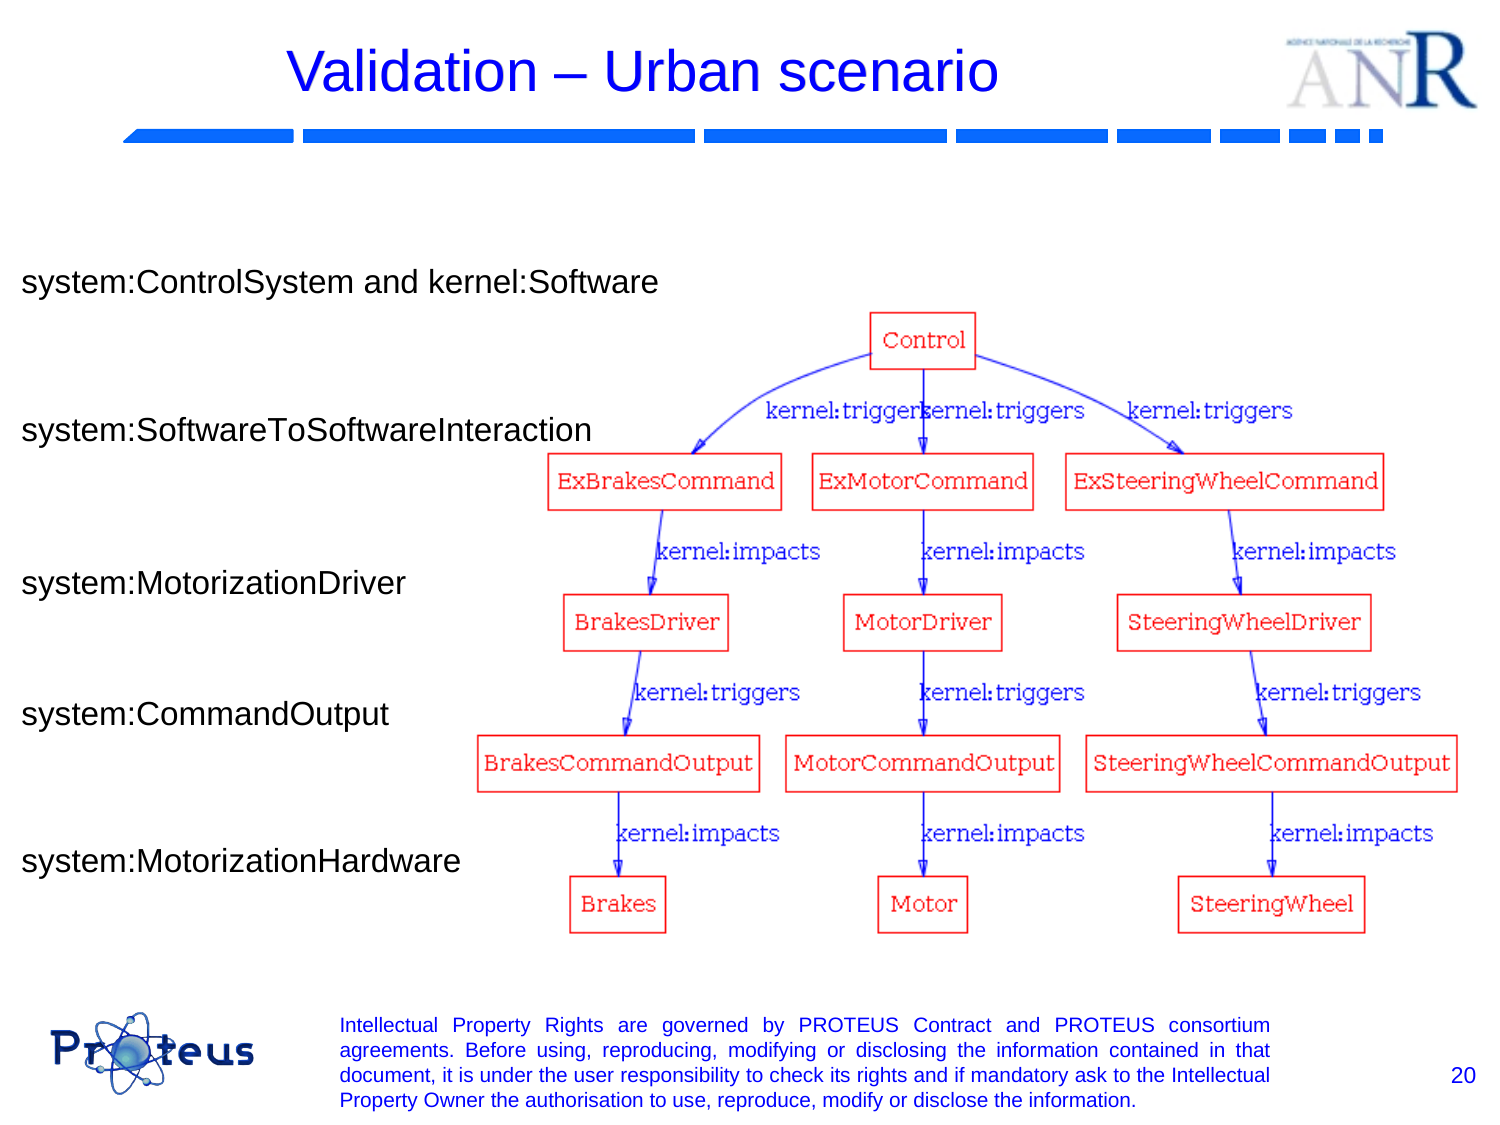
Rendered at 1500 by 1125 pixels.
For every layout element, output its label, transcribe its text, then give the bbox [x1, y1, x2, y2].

picture [35, 1003, 272, 1101]
text_box system:CommandOutput [6, 693, 405, 739]
title Validation – Urban scenario [23, 11, 1264, 130]
text_box system:ControlSystem and kernel:Software [6, 262, 676, 308]
picture [1281, 27, 1484, 115]
text_box system:MotorizationDriver [6, 563, 422, 609]
text_box system:MotorizationHardware [6, 840, 477, 887]
picture [432, 270, 1494, 973]
text_box system:SoftwareToSoftwareInteraction [6, 409, 609, 455]
